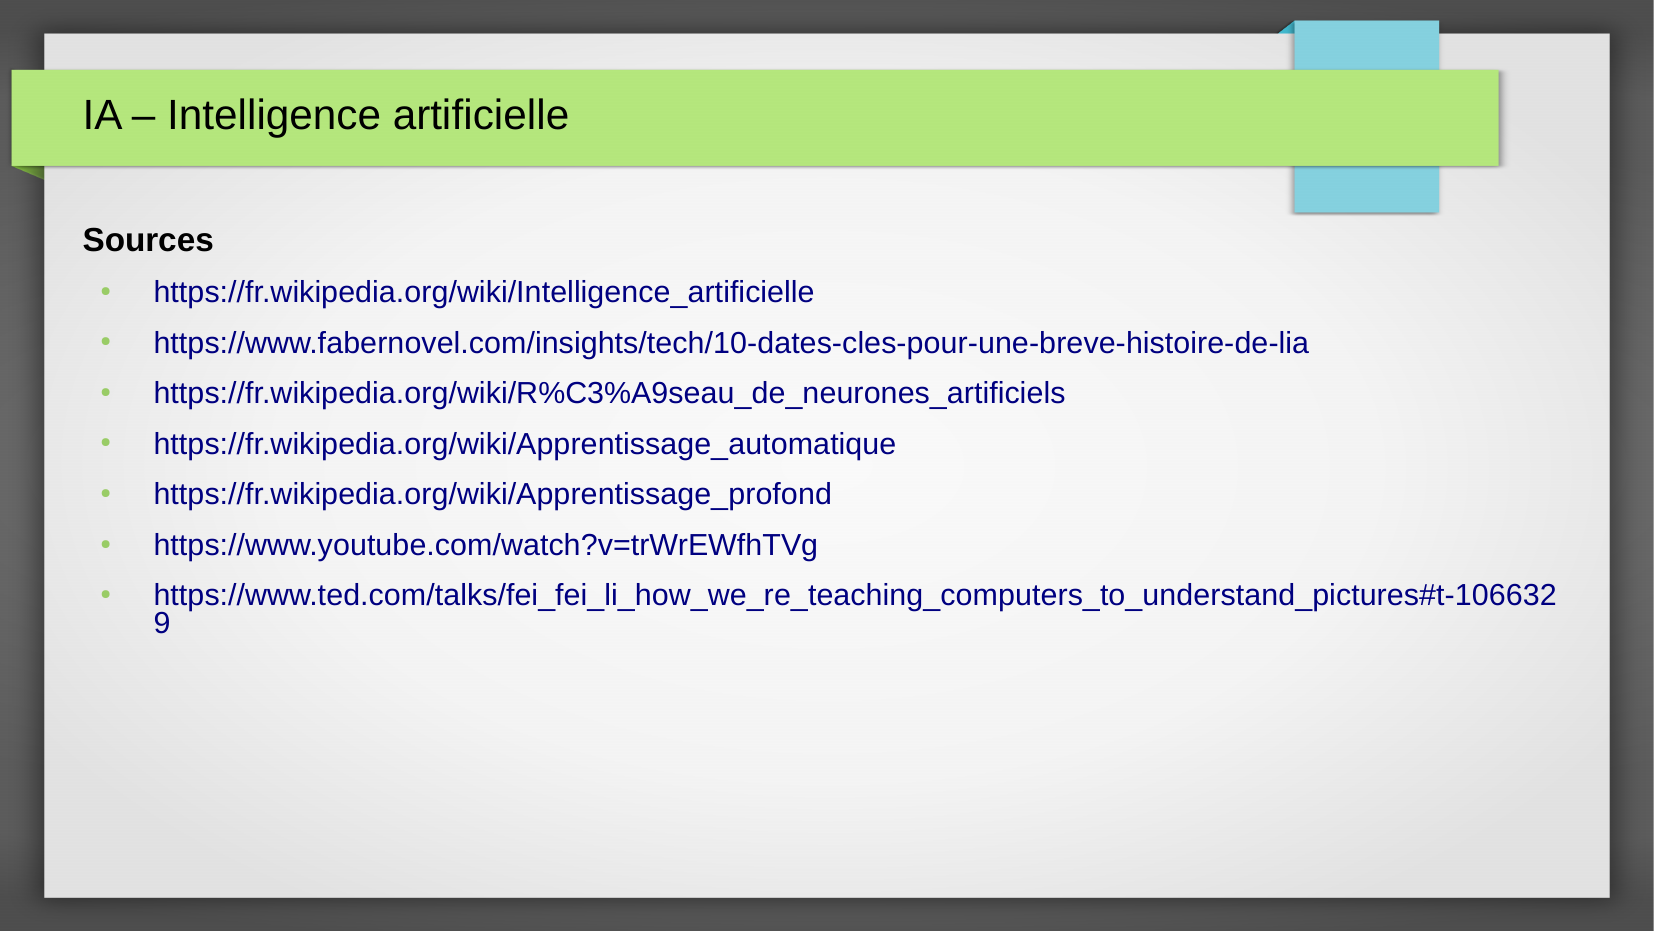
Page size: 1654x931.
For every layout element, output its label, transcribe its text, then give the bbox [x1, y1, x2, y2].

list Sources https://fr.wikipedia.org/wiki/Intelligence_artificielle https://www.fabernovel.com/insights/tech/10-dates-cles-pour-une-breve-histoire-de-lia https://fr.wikipedia.org/wiki/R%C3%A9seau_de_neurones_artificiels https://fr.wikipedia.org/wiki/Apprentissage_automatique https://fr.wikipedia.org/wiki/Apprentissage_profond https://www.youtube.com/watch?v=trWrEWfhTVg https://www.ted.com/talks/fei_fei_li_how_we_re_teaching_computers_to_understand_pictures#t-1066329 [82, 221, 1571, 761]
picture [0, 0, 1654, 931]
title IA – Intelligence artificielle [82, 70, 1264, 160]
